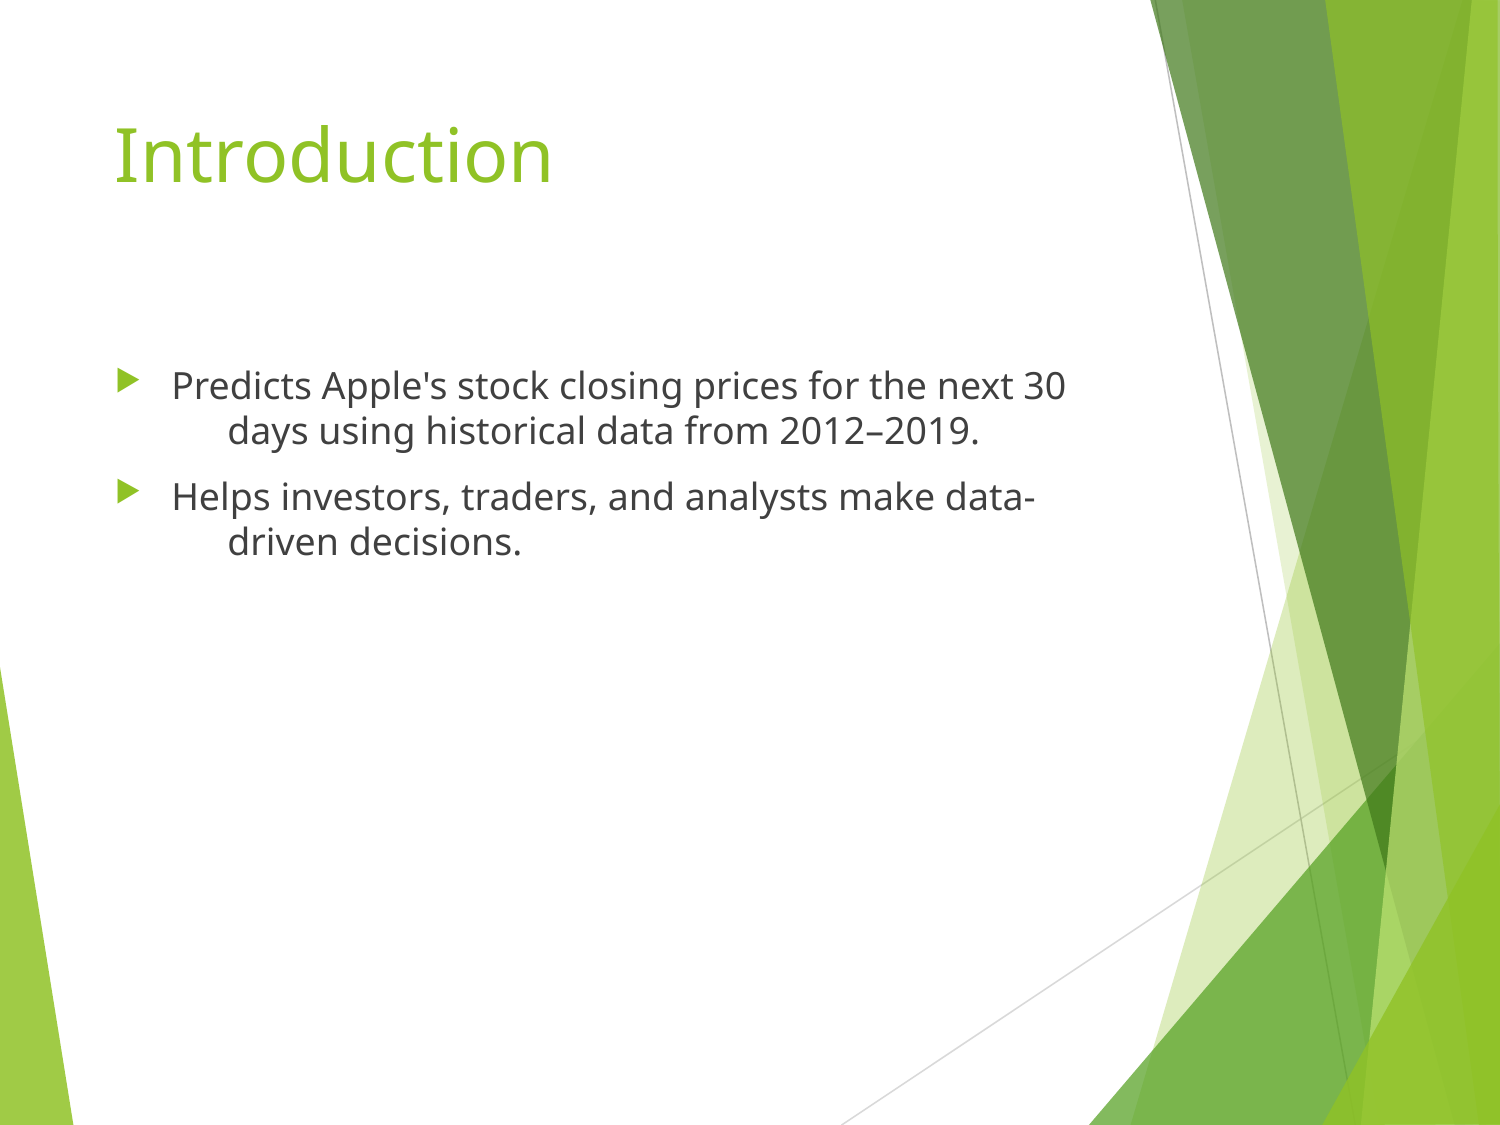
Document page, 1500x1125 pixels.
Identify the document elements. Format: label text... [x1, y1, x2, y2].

list Predicts Apple's stock closing prices for the next 30 days using historical data from 2012–2019. Helps investors, traders, and analysts make data-driven decisions. [99, 354, 1142, 992]
title Introduction [99, 99, 1142, 317]
